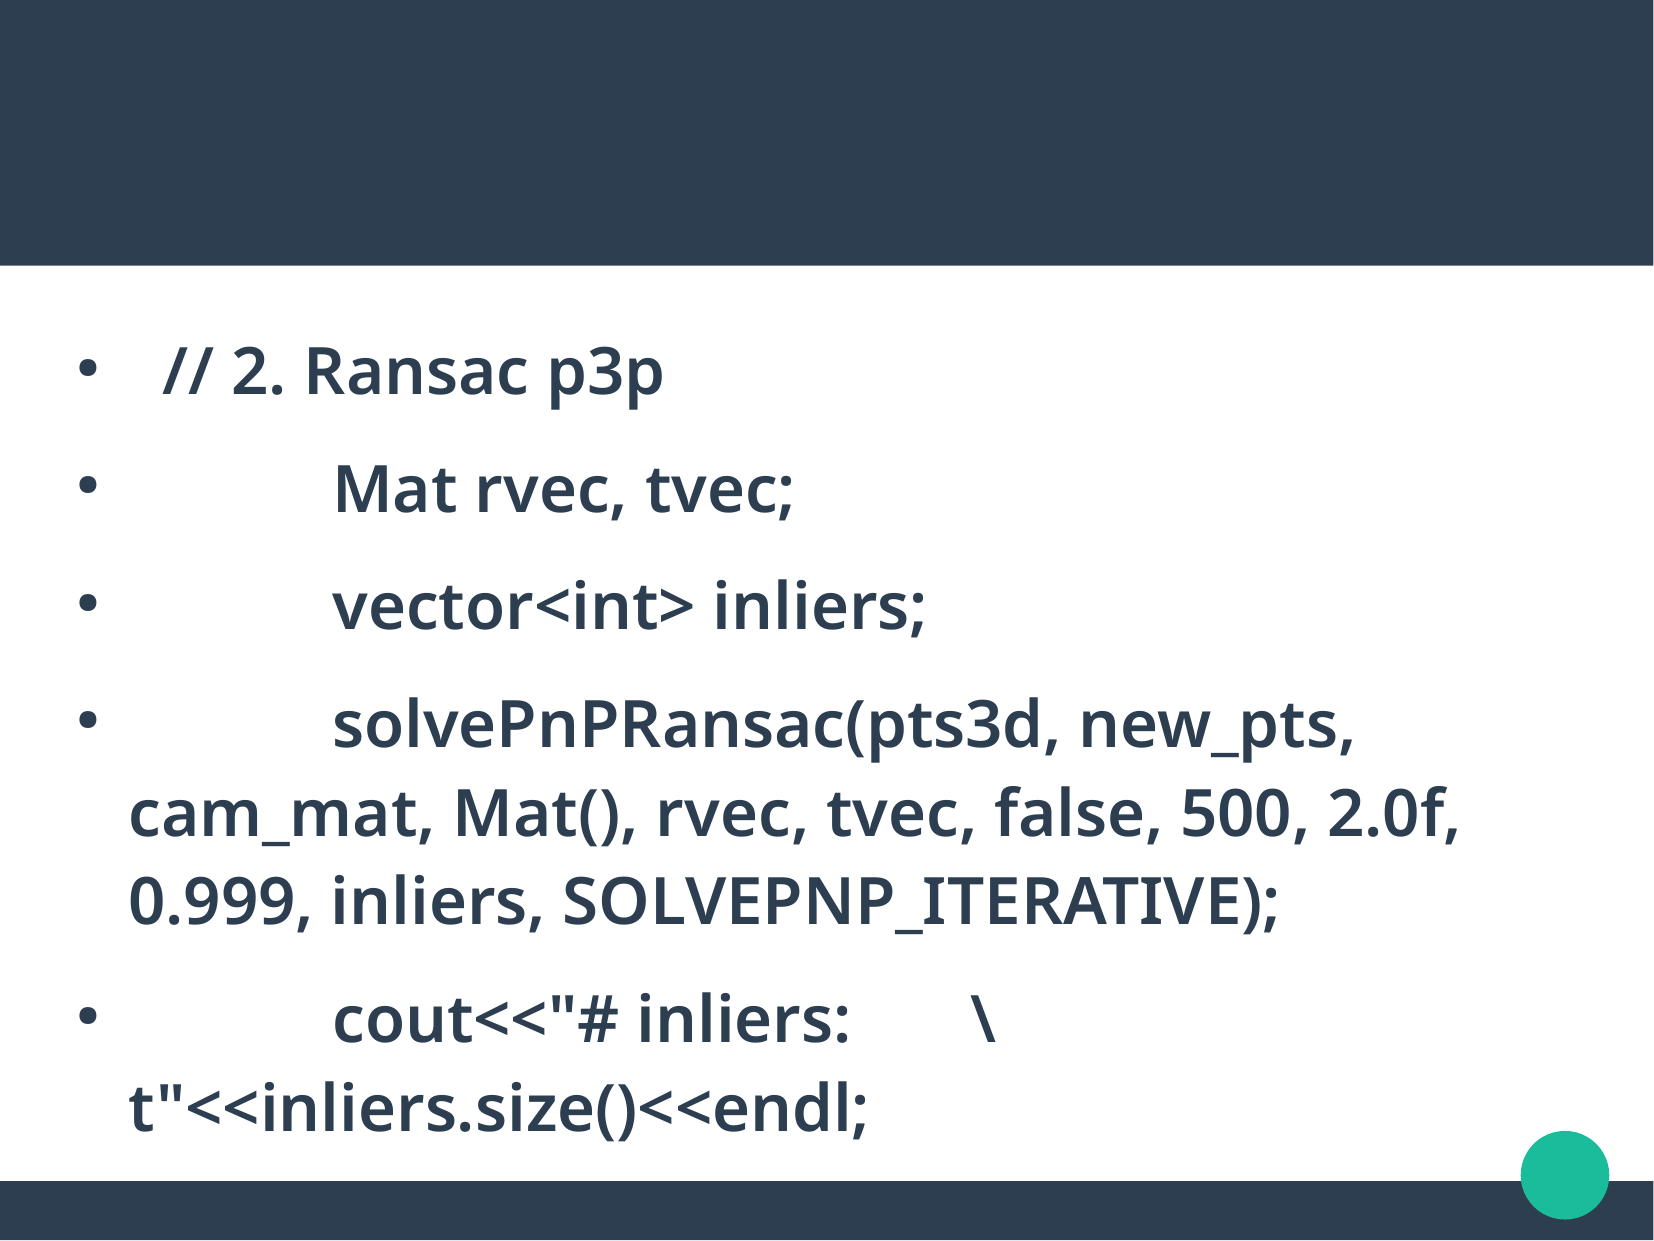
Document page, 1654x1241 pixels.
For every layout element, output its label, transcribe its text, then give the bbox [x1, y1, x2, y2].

list // 2. Ransac p3p Mat rvec, tvec; vector<int> inliers; solvePnPRansac(pts3d, new_pts, cam_mat, Mat(), rvec, tvec, false, 500, 2.0f, 0.999, inliers, SOLVEPNP_ITERATIVE); cout<<"# inliers: \t"<<inliers.size()<<endl; [59, 324, 1595, 1152]
